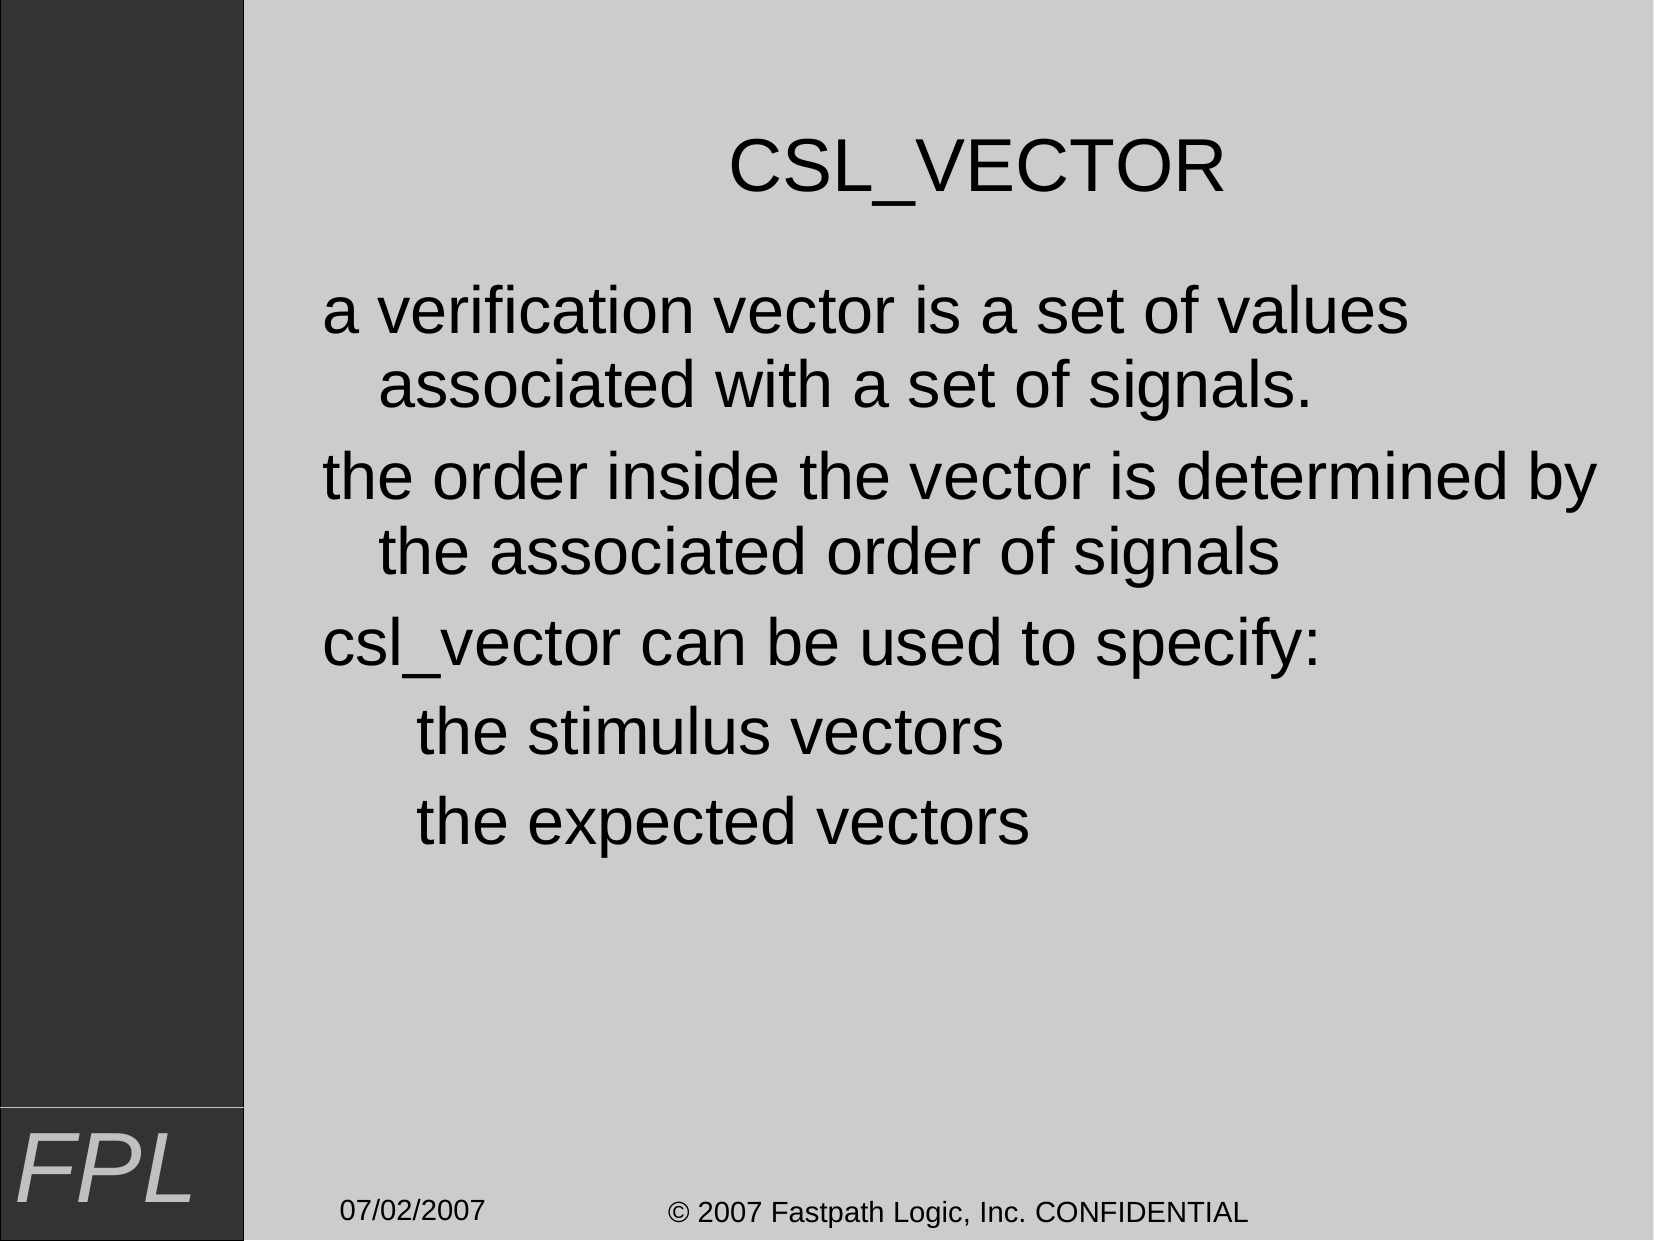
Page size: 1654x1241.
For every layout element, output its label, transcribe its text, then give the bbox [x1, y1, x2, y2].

title CSL_VECTOR [427, 57, 1530, 272]
list a verification vector is a set of values associated with a set of signals. the order inside the vector is determined by the associated order of signals csl_vector can be used to specify: the stimulus vectors the expected vectors [322, 272, 1635, 1179]
